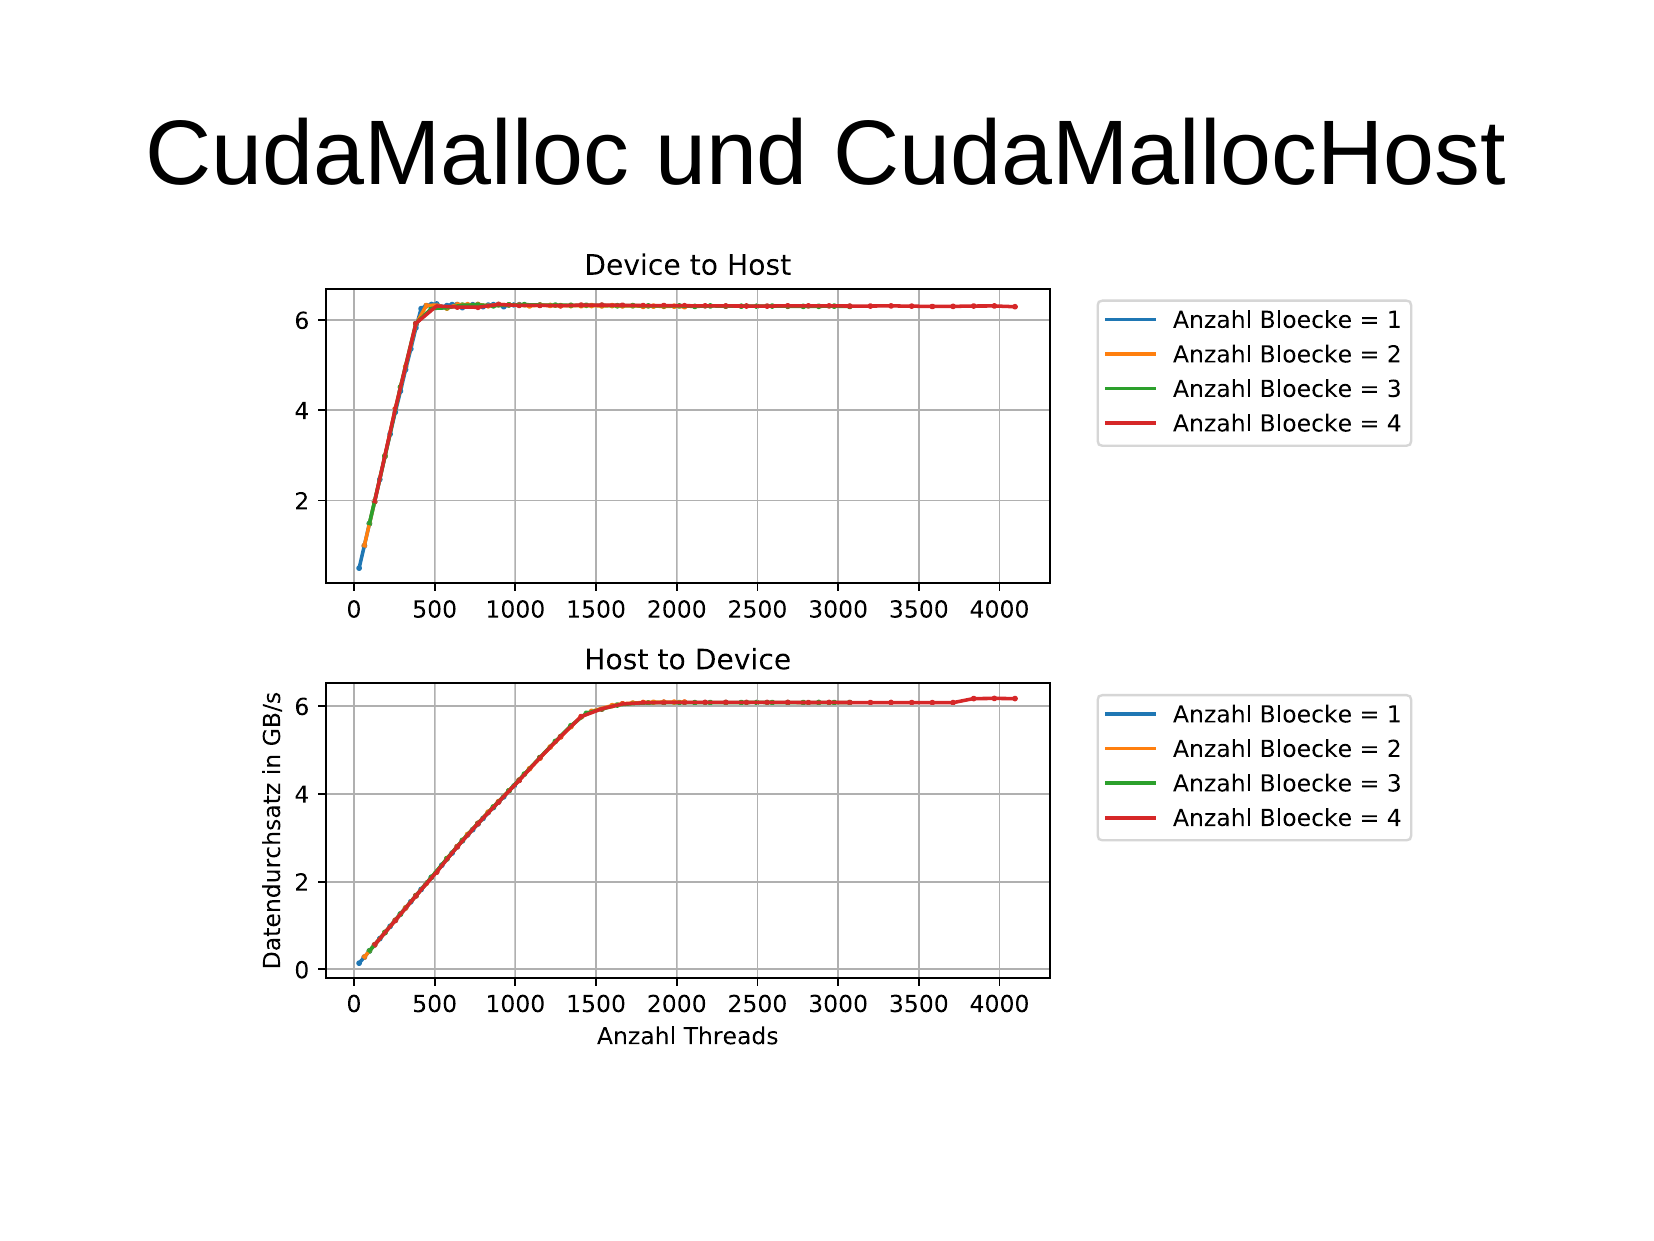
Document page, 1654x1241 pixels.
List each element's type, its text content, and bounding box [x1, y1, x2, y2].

picture [245, 236, 1426, 1065]
title CudaMalloc und CudaMallocHost [82, 49, 1571, 257]
